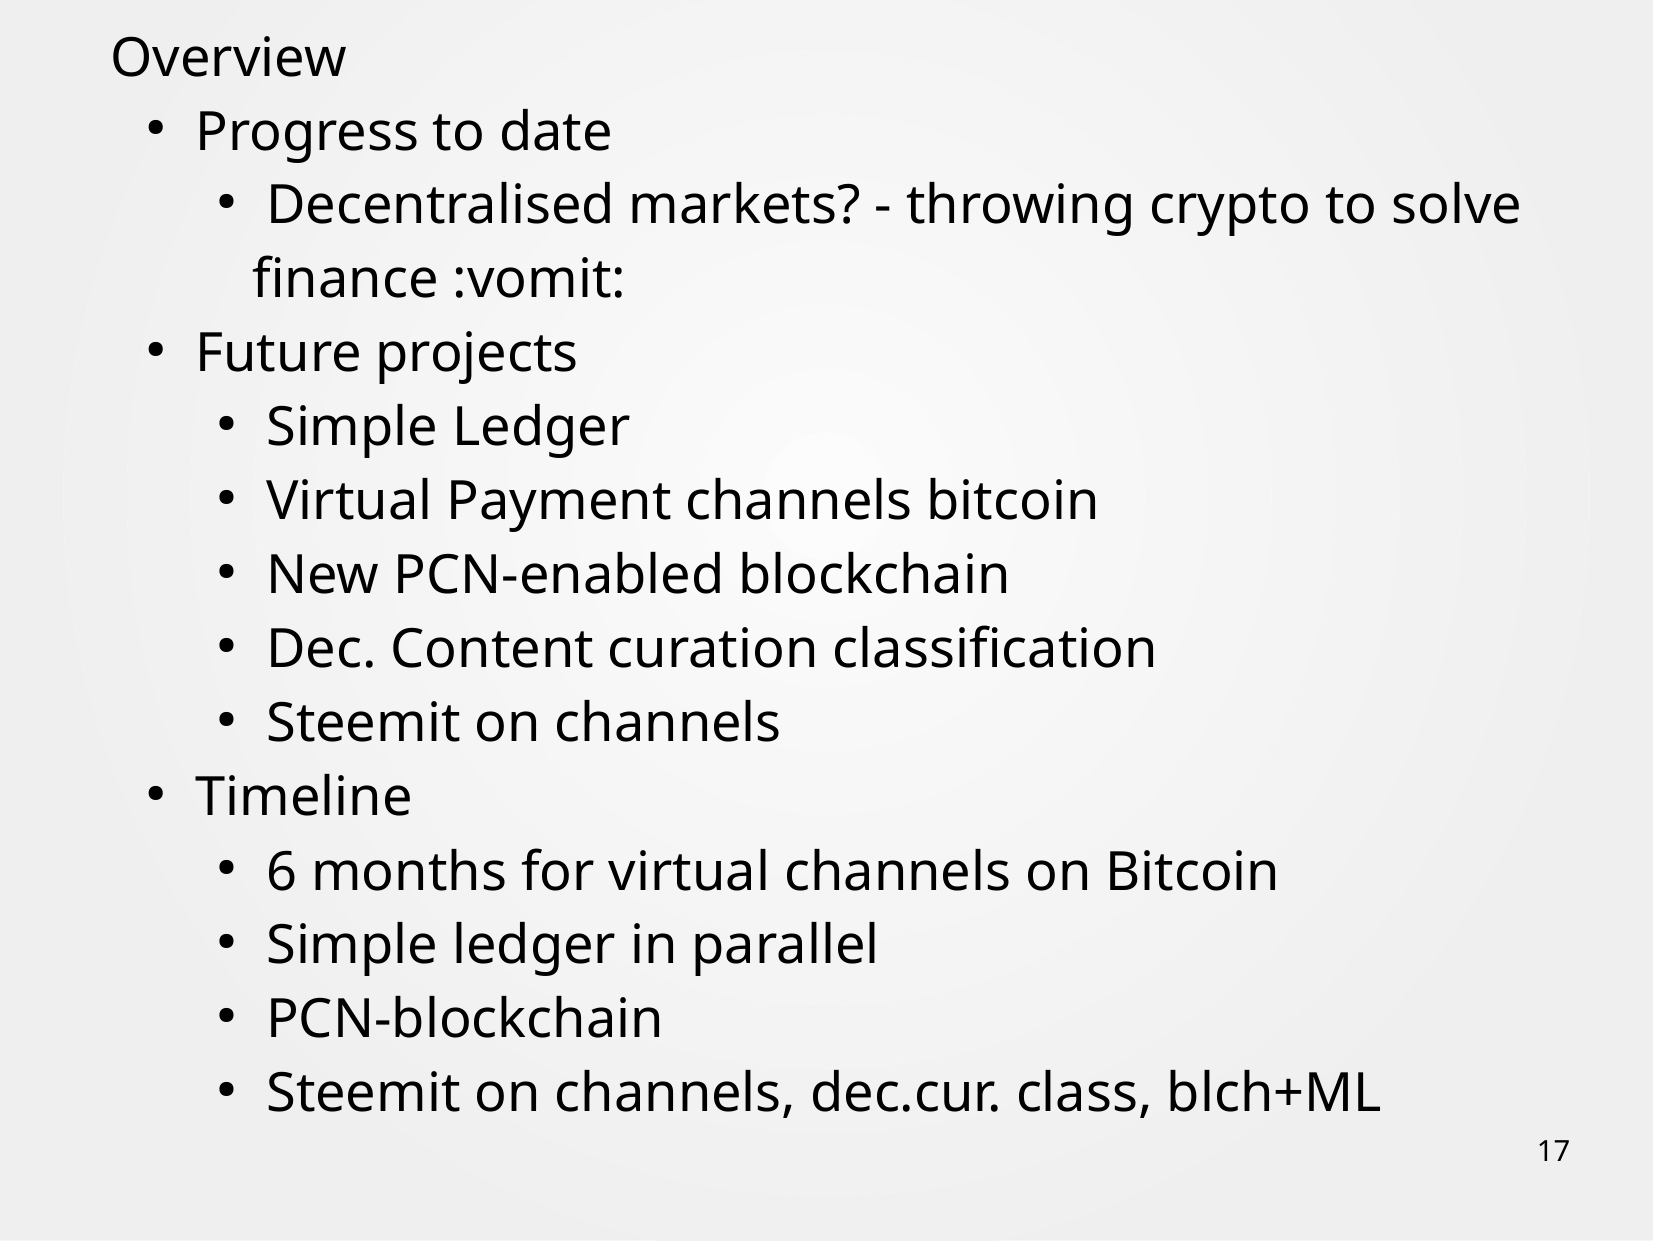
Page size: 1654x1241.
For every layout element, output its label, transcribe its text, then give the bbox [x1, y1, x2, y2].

text_box Overview Progress to date Decentralised markets? - throwing crypto to solve finance :vomit: Future projects Simple Ledger Virtual Payment channels bitcoin New PCN-enabled blockchain Dec. Content curation classification Steemit on channels Timeline 6 months for virtual channels on Bitcoin Simple ledger in parallel PCN-blockchain Steemit on channels, dec.cur. class, blch+ML [95, 10, 1569, 1223]
